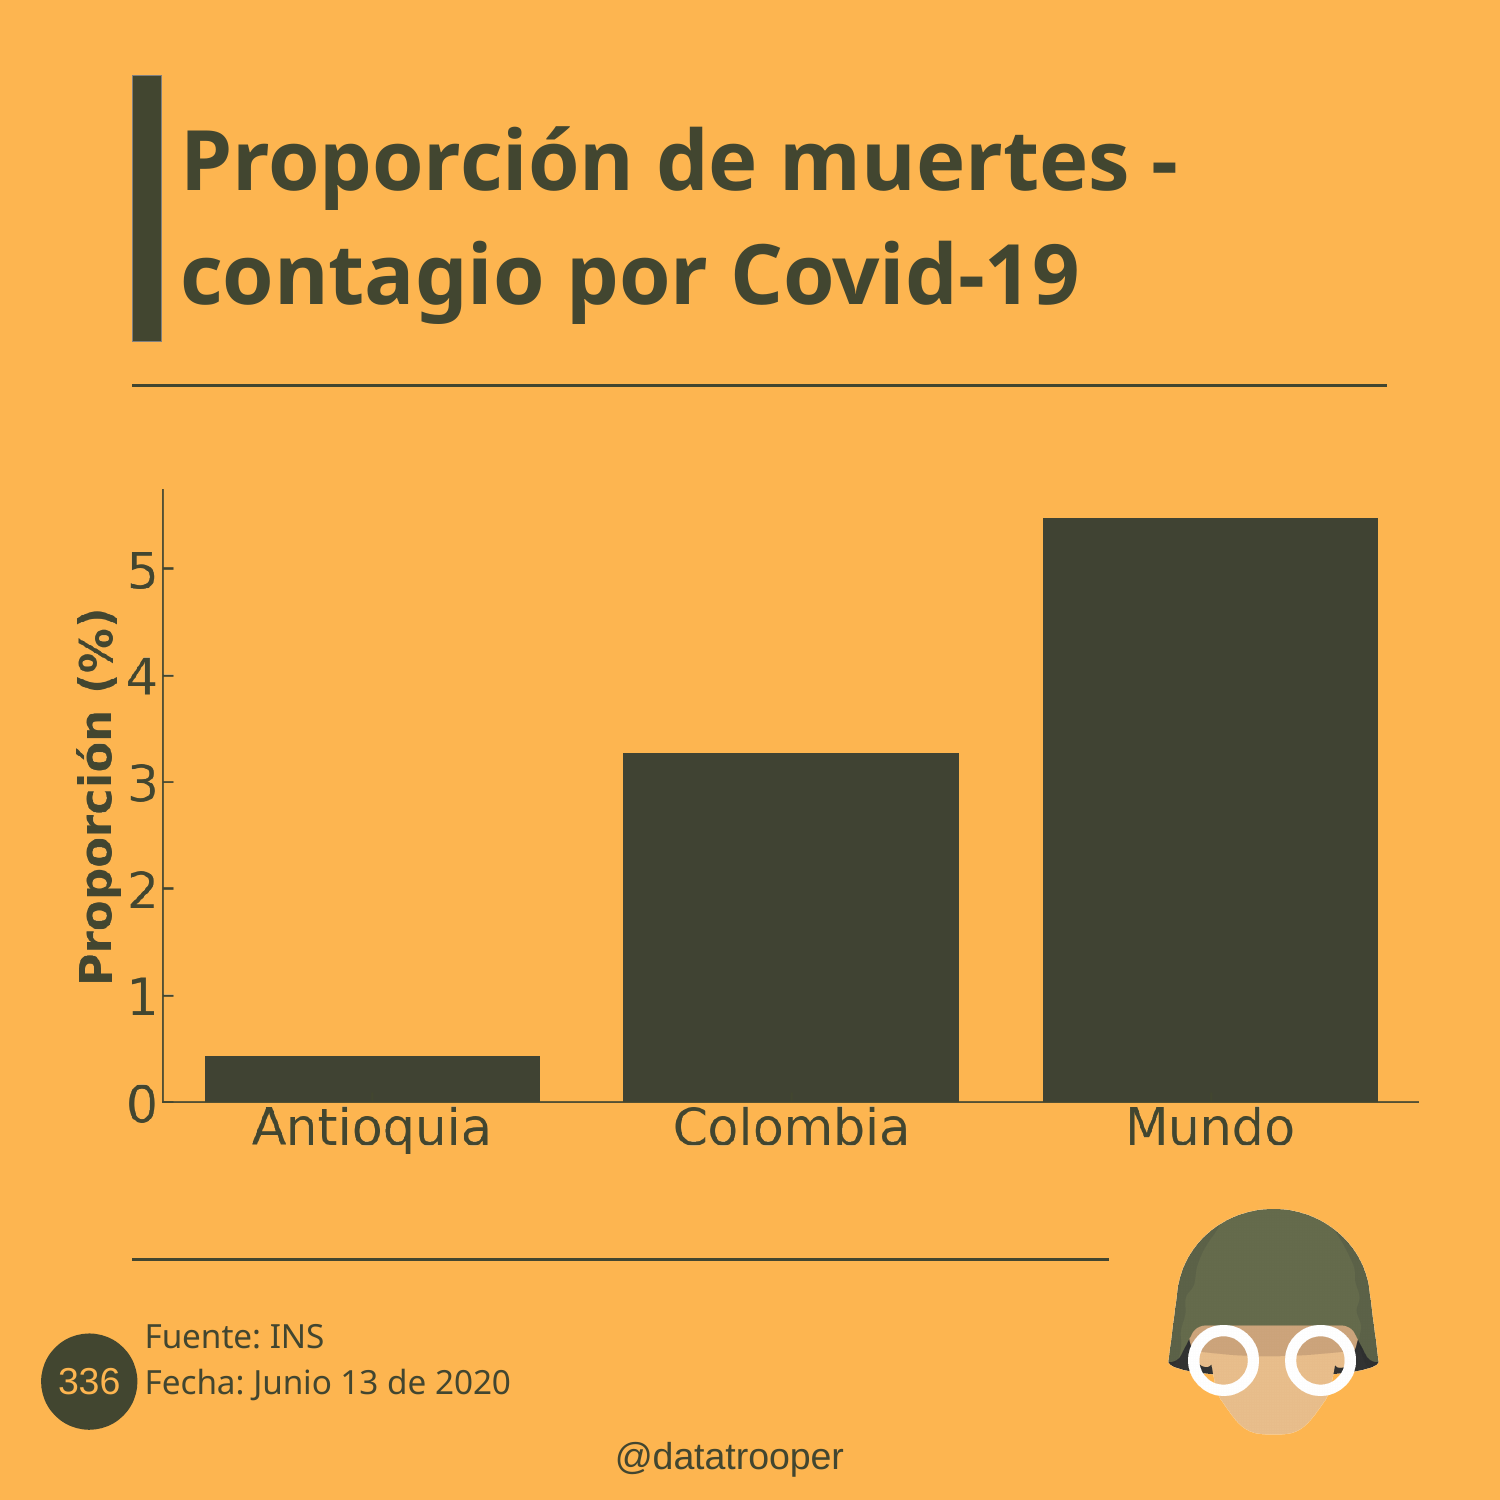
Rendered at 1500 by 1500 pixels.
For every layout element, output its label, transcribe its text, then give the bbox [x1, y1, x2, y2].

picture [76, 489, 1419, 1500]
title Proporción de muertes - contagio por Covid-19 [180, 120, 1351, 311]
